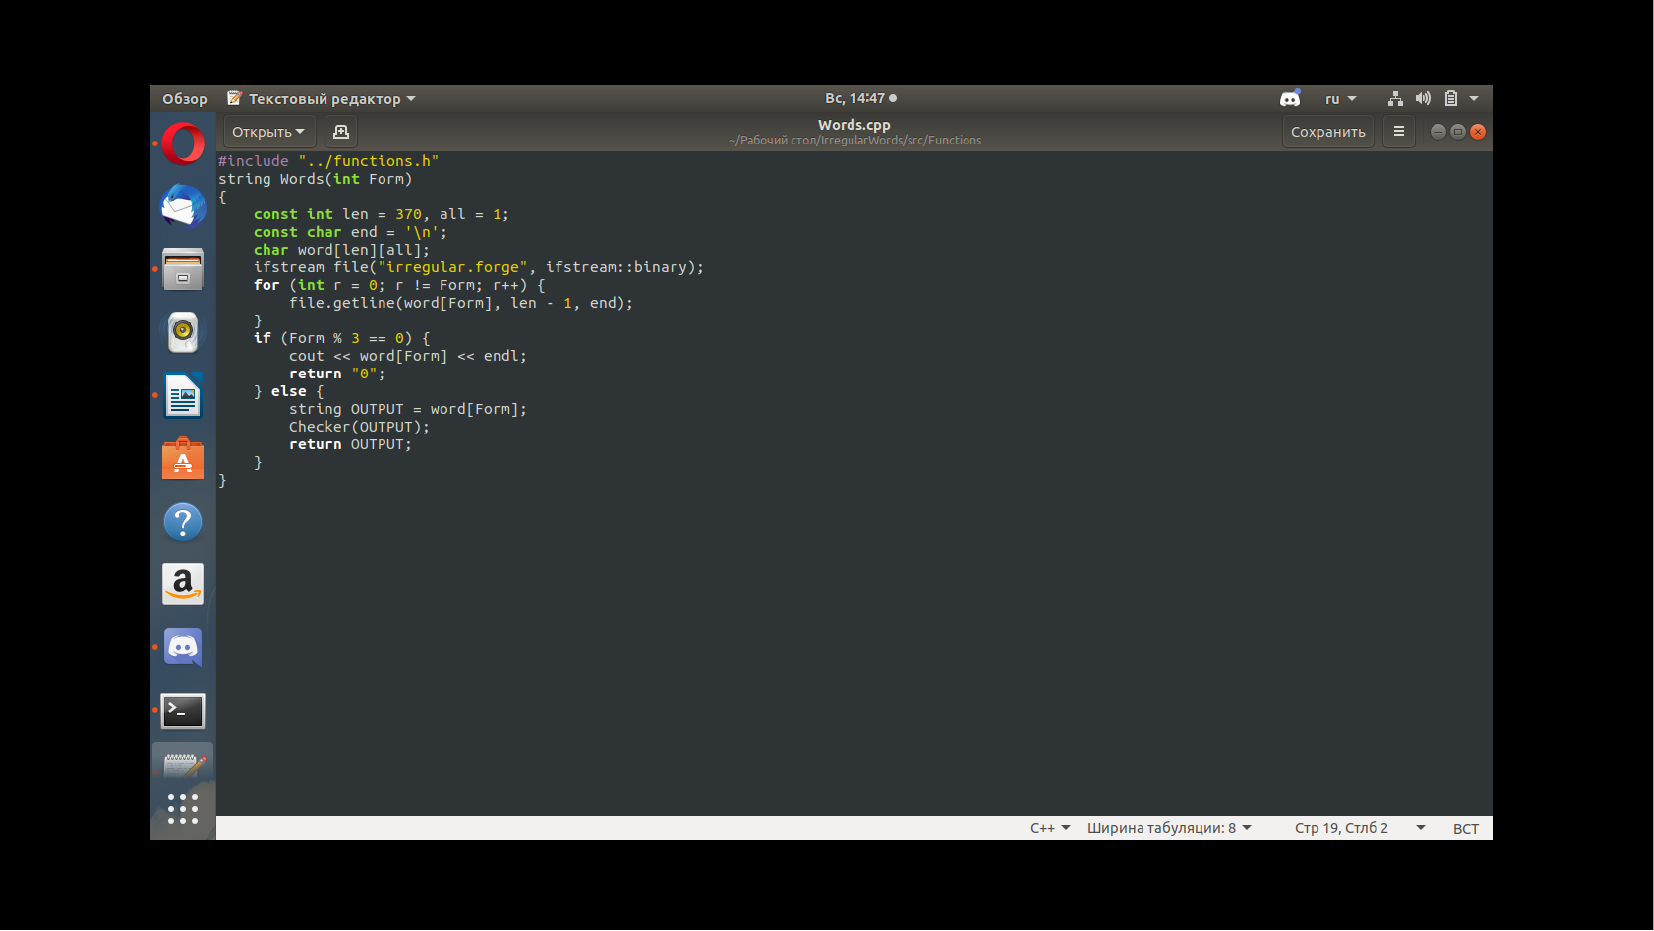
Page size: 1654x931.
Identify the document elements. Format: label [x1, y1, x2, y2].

picture [150, 85, 1493, 841]
